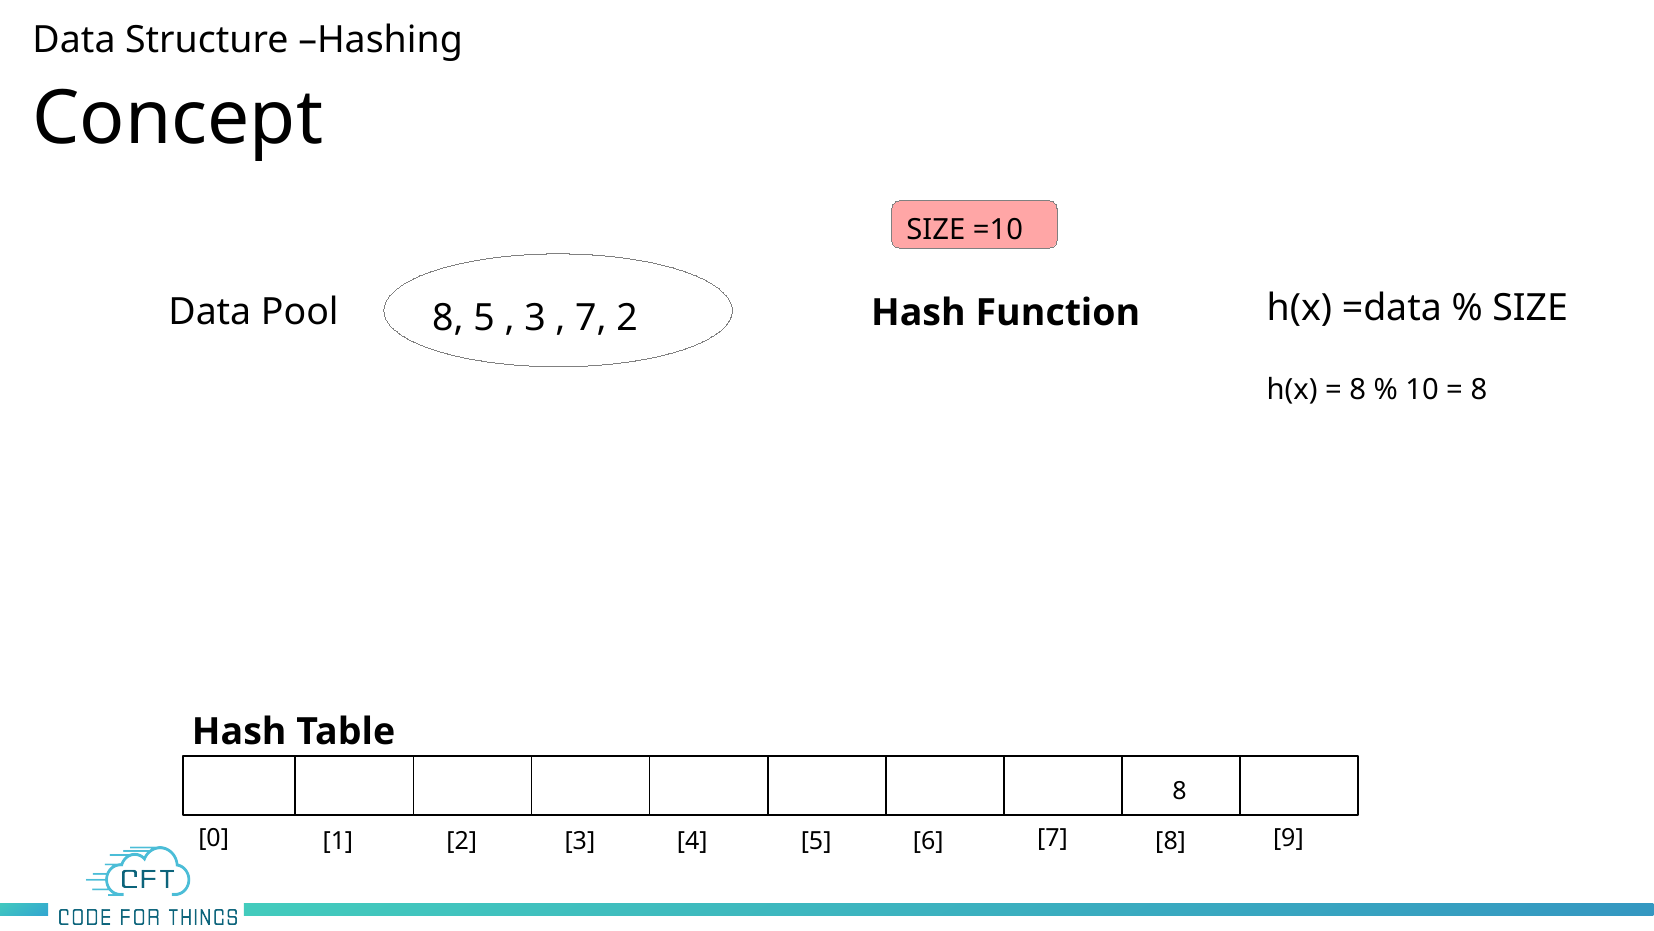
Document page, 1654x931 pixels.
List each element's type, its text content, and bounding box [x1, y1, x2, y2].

text_box [9] [1251, 812, 1353, 857]
picture [59, 846, 237, 925]
text_box Data Pool [118, 276, 402, 342]
text_box [413, 342, 703, 367]
title Data Structure –Hashing Concept [32, 12, 1184, 166]
text_box SIZE =10 [891, 200, 1058, 250]
text_box [6] [891, 814, 993, 860]
text_box Hash Function [820, 278, 1216, 337]
text_box [4] [655, 814, 756, 860]
text_box [405, 253, 733, 339]
text_box [1] [301, 814, 402, 860]
text_box [5] [779, 814, 880, 860]
text_box [183, 755, 1359, 815]
text_box h(x) = 8 % 10 = 8 [1216, 361, 1654, 411]
text_box [8] [1133, 814, 1235, 860]
text_box h(x) =data % SIZE [1216, 272, 1654, 337]
text_box 8 [1157, 765, 1205, 810]
text_box [3] [543, 814, 644, 860]
text_box [0] [177, 812, 278, 857]
text_box Hash Table [141, 696, 461, 756]
text_box [2] [425, 814, 526, 860]
text_box [7] [1015, 812, 1117, 857]
text_box 8, 5 , 3 , 7, 2 [402, 283, 709, 342]
